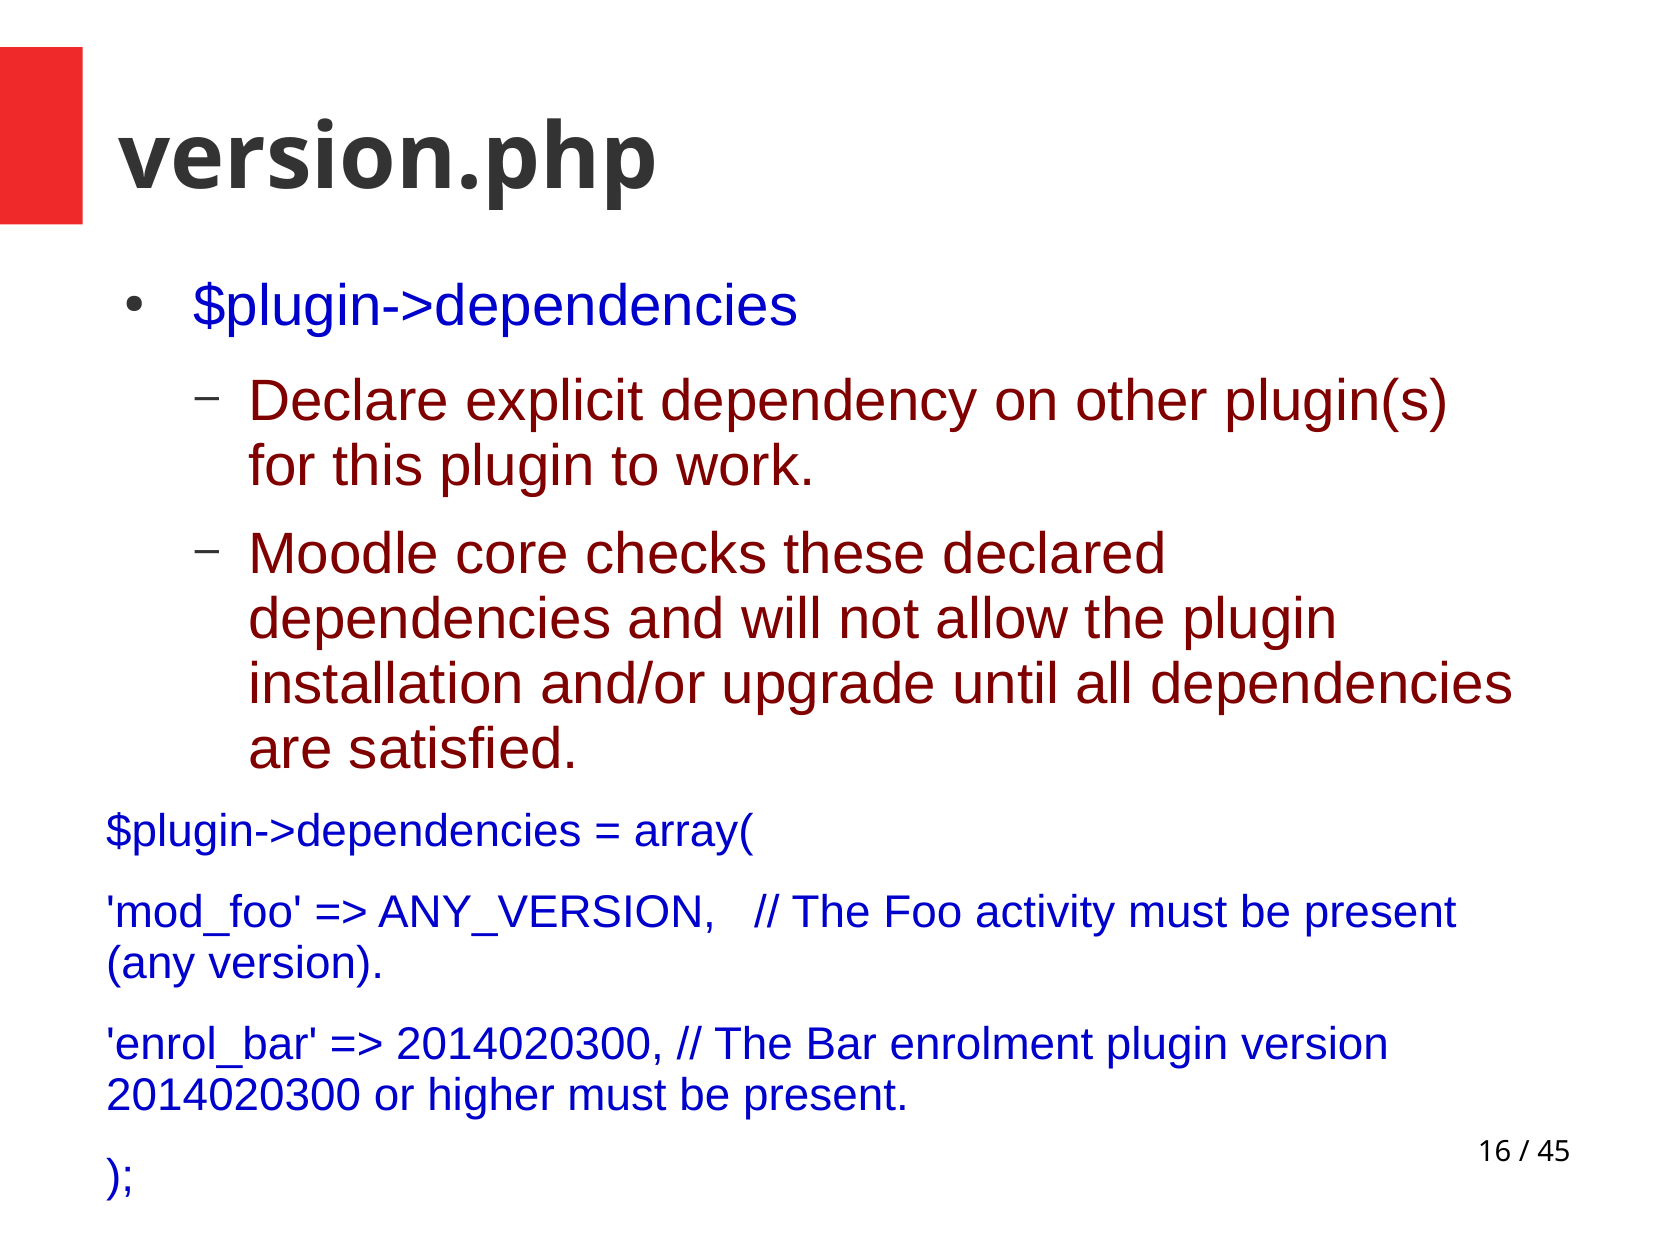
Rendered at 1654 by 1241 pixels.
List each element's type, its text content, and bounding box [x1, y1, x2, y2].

title version.php [118, 49, 1571, 257]
list $plugin->dependencies Declare explicit dependency on other plugin(s) for this plugin to work. Moodle core checks these declared dependencies and will not allow the plugin installation and/or upgrade until all dependencies are satisfied. $plugin->dependencies = array( 'mod_foo' => ANY_VERSION, // The Foo activity must be present (any version). 'enrol_bar' => 2014020300, // The Bar enrolment plugin version 2014020300 or higher must be present. ); [106, 272, 1524, 993]
